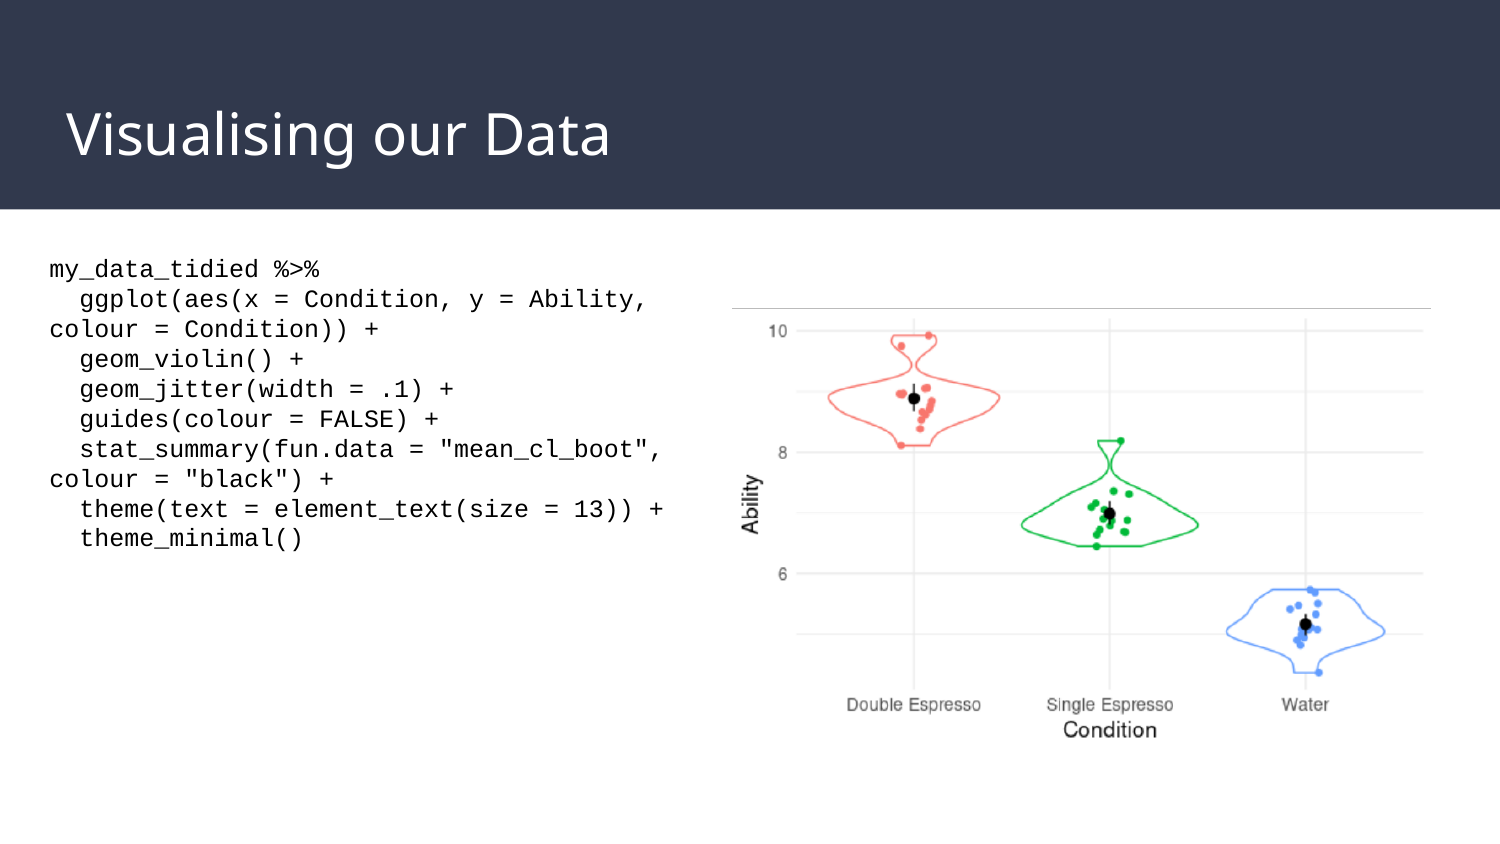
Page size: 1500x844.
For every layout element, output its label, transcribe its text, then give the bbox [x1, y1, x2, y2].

title Visualising our Data [51, 82, 1449, 185]
text_box my_data_tidied %>% ggplot(aes(x = Condition, y = Ability, colour = Condition)) + geom_violin() + geom_jitter(width = .1) + guides(colour = FALSE) + stat_summary(fun.data = "mean_cl_boot", colour = "black") + theme(text = element_text(size = 13)) + theme_minimal() [34, 237, 733, 820]
picture [732, 308, 1431, 749]
